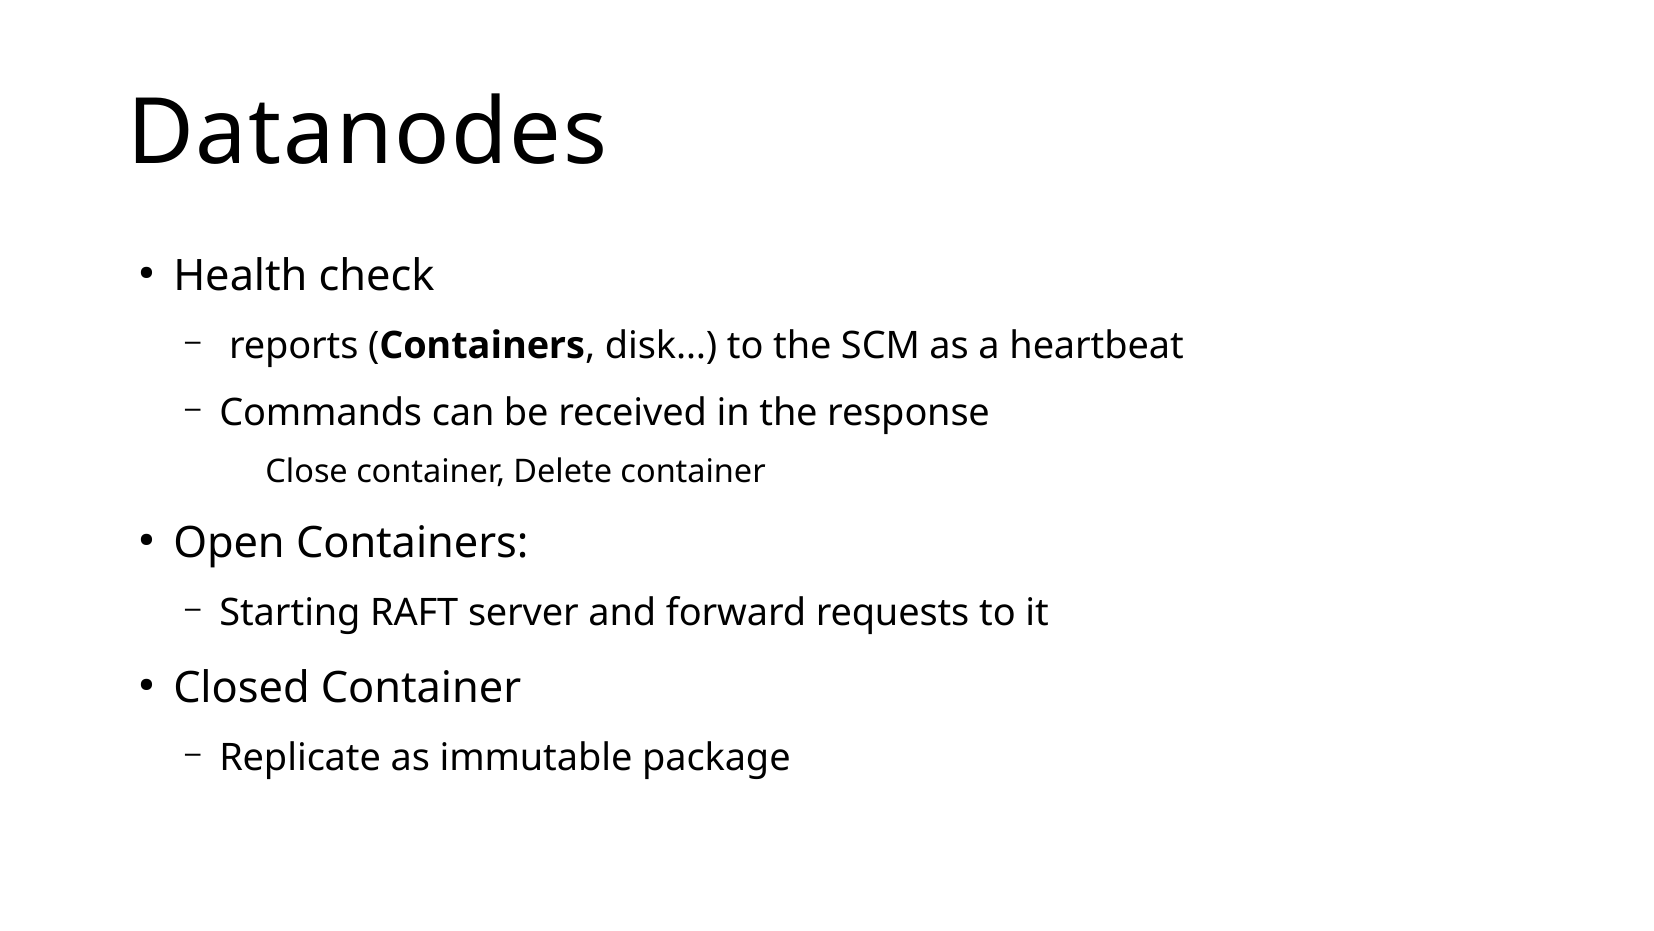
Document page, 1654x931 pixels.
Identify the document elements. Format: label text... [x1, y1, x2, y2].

list Health check reports (Containers, disk…) to the SCM as a heartbeat Commands can be received in the response Close container, Delete container Open Containers: Starting RAFT server and forward requests to it Closed Container Replicate as immutable package [127, 244, 1527, 784]
title Datanodes [127, 69, 1654, 187]
